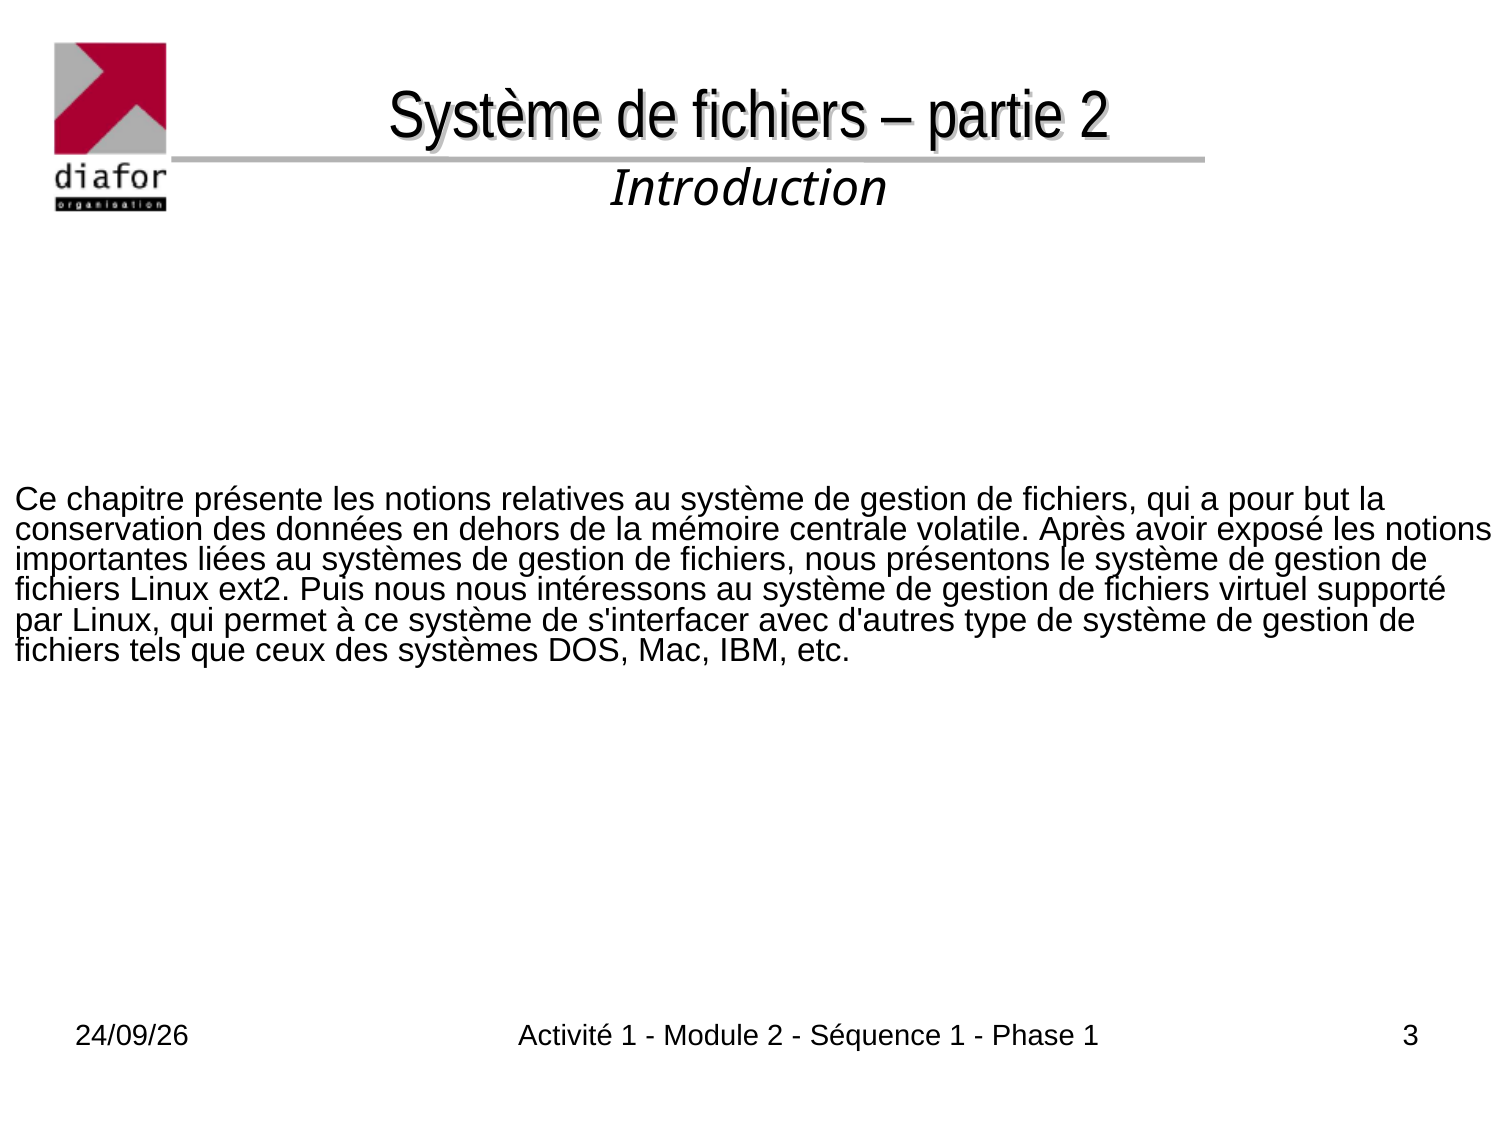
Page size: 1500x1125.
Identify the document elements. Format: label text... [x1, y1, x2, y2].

title Système de fichiers – partie 2 Introduction [75, 45, 1426, 250]
picture [53, 42, 168, 213]
text_box Ce chapitre présente les notions relatives au système de gestion de fichiers, qui a pour but la conservation des données en dehors de la mémoire centrale volatile. Après avoir exposé les notions importantes liées au systèmes de gestion de fichiers, nous présentons le système de gestion de fichiers Linux ext2. Puis nous nous intéressons au système de gestion de fichiers virtuel supporté par Linux, qui permet à ce système de s'interfacer avec d'autres type de système de gestion de fichiers tels que ceux des systèmes DOS, Mac, IBM, etc. [0, 478, 1500, 676]
